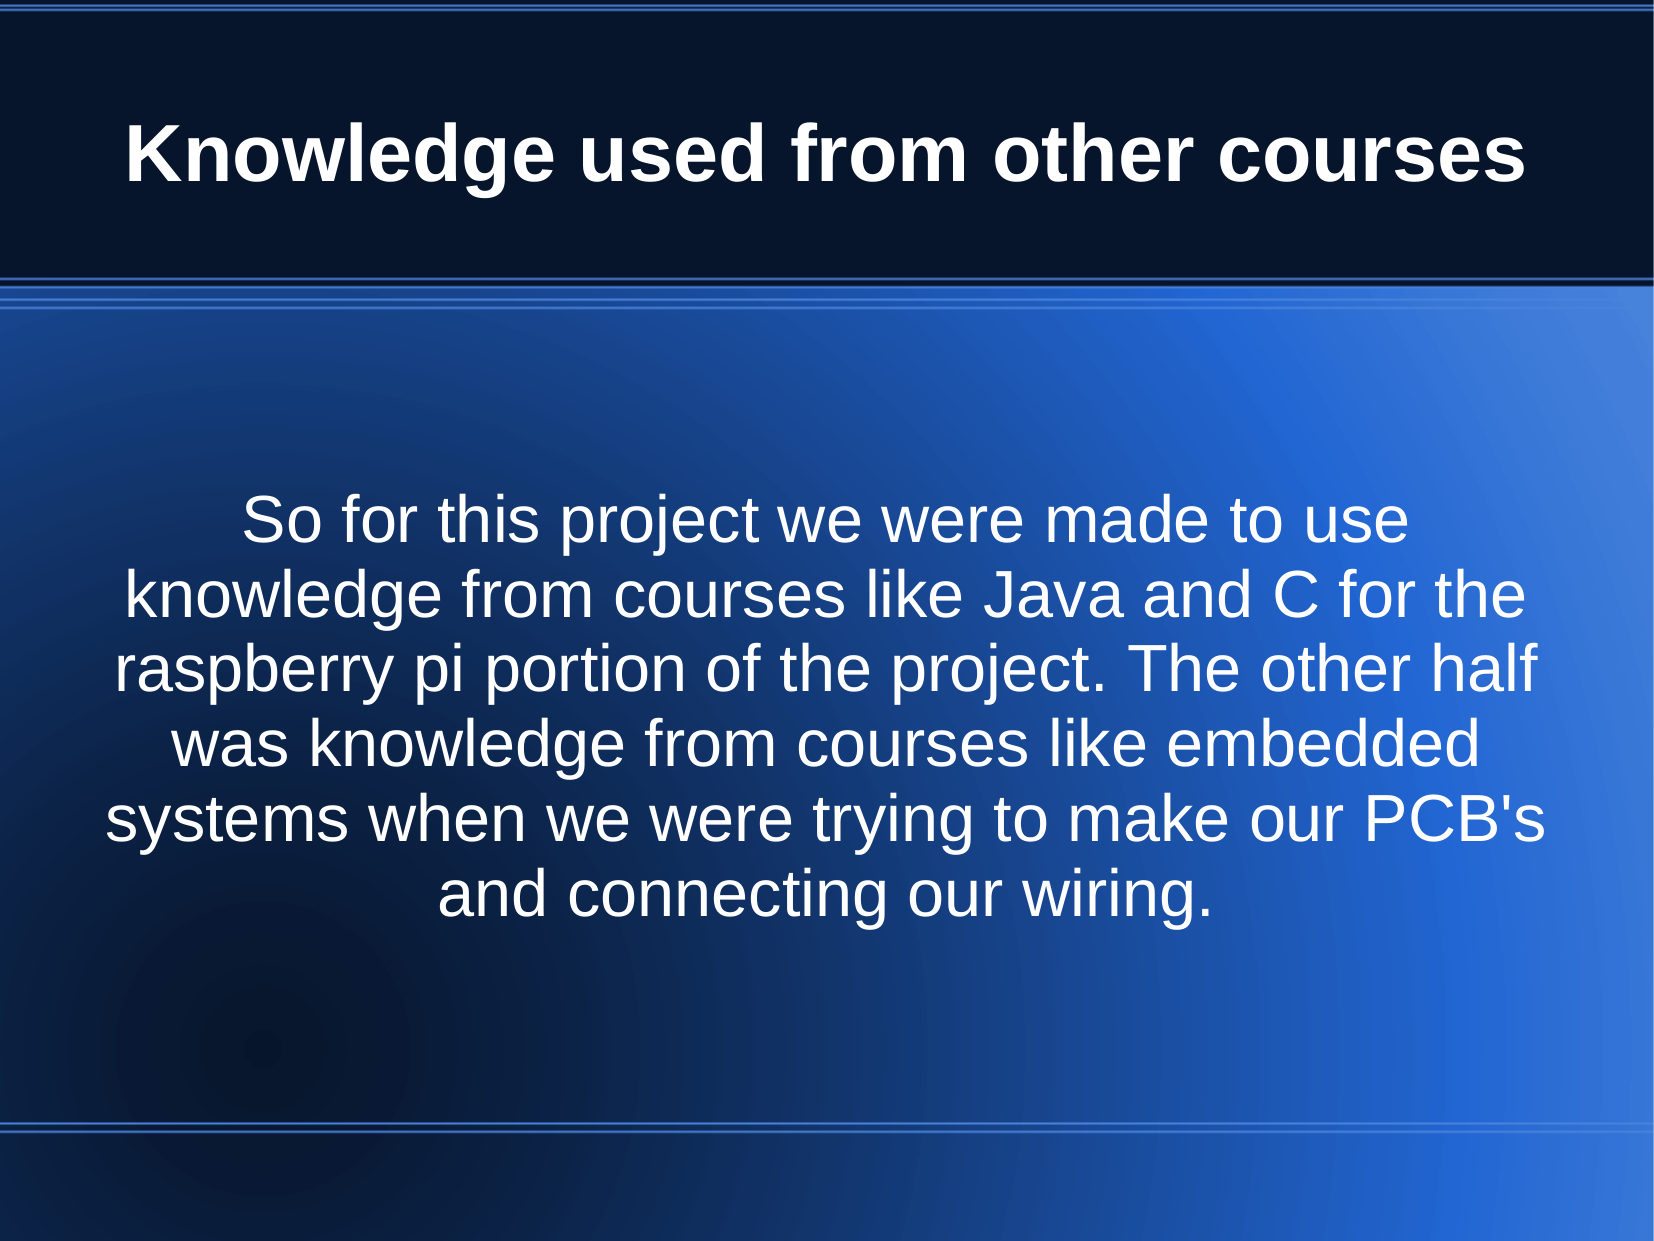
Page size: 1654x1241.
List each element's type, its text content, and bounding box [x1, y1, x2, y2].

picture [0, 0, 1654, 1241]
subtitle So for this project we were made to use knowledge from courses like Java and C for the raspberry pi portion of the project. The other half was knowledge from courses like embedded systems when we were trying to make our PCB's and connecting our wiring. [82, 355, 1571, 1058]
title Knowledge used from other courses [82, 49, 1571, 257]
